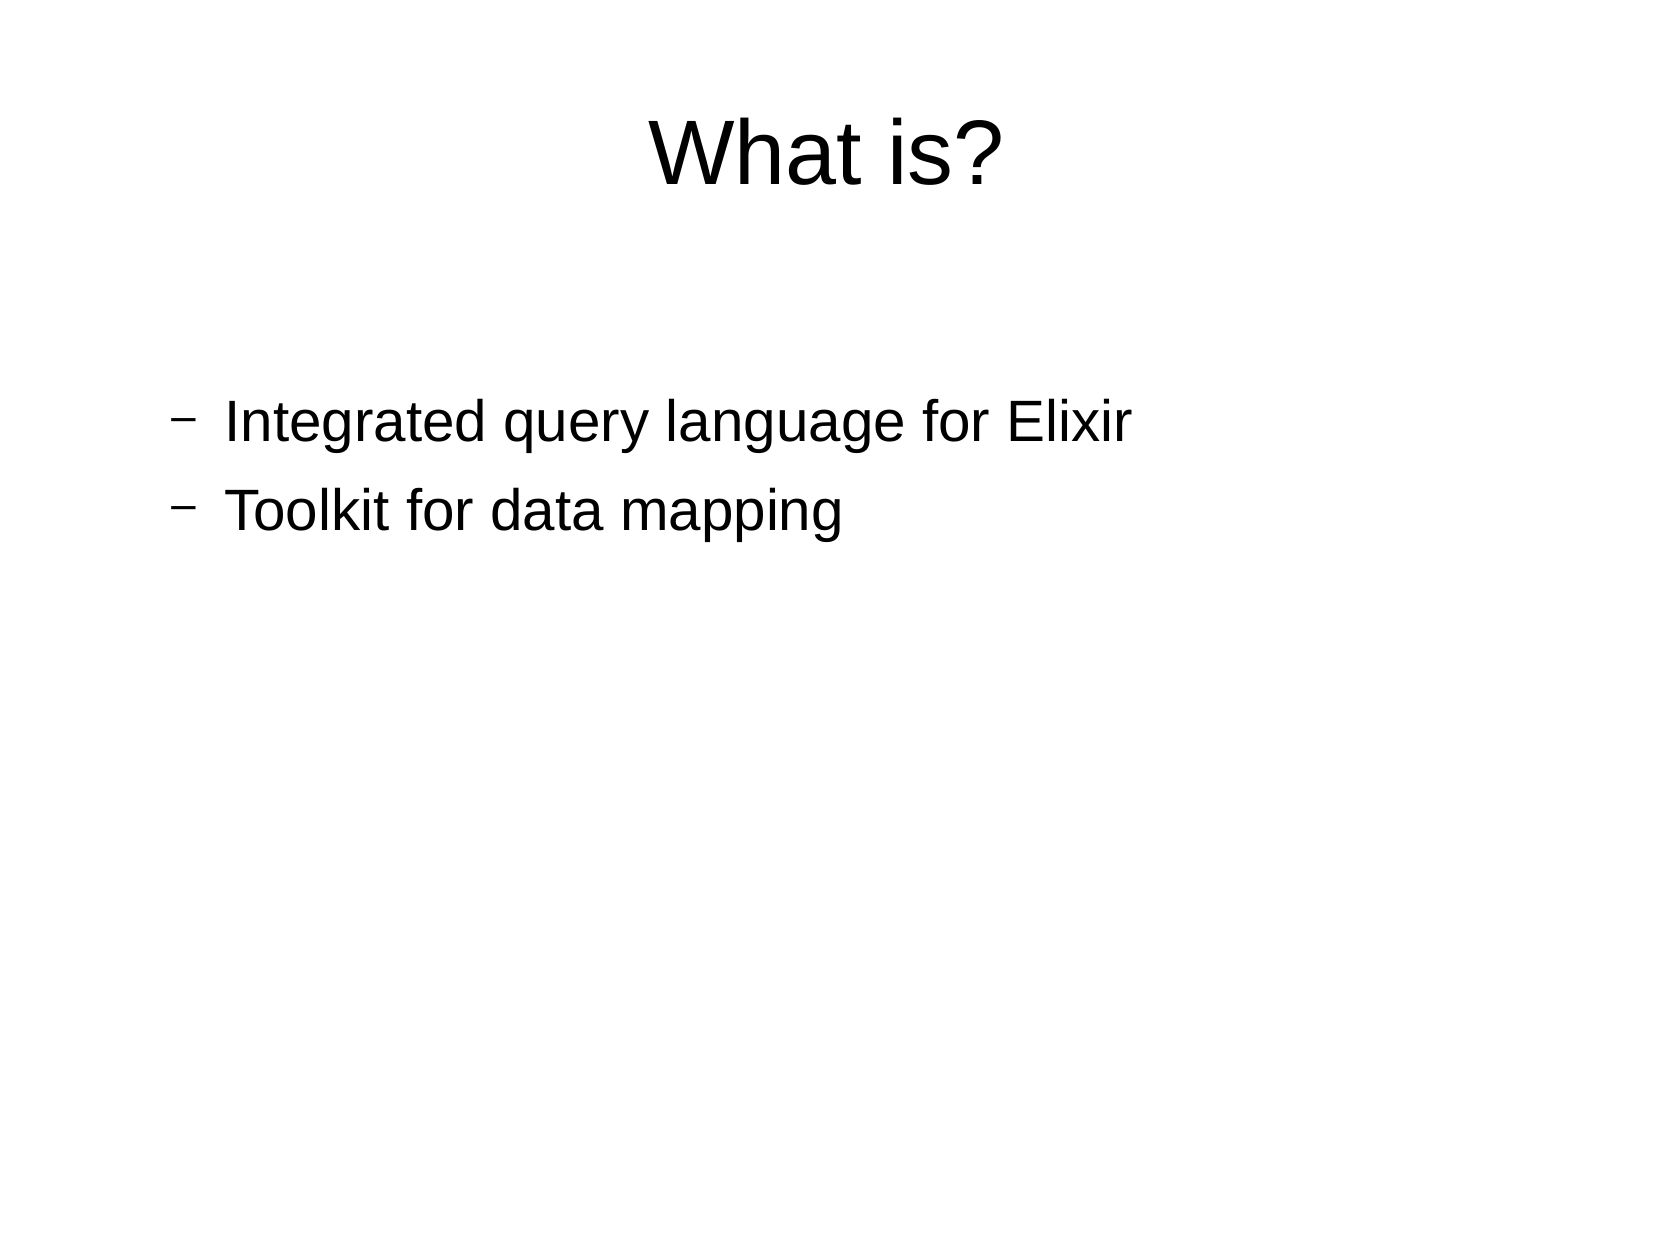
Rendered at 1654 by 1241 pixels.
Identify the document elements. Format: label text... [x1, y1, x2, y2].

title What is? [82, 49, 1571, 257]
list Integrated query language for Elixir Toolkit for data mapping [82, 290, 1571, 1010]
